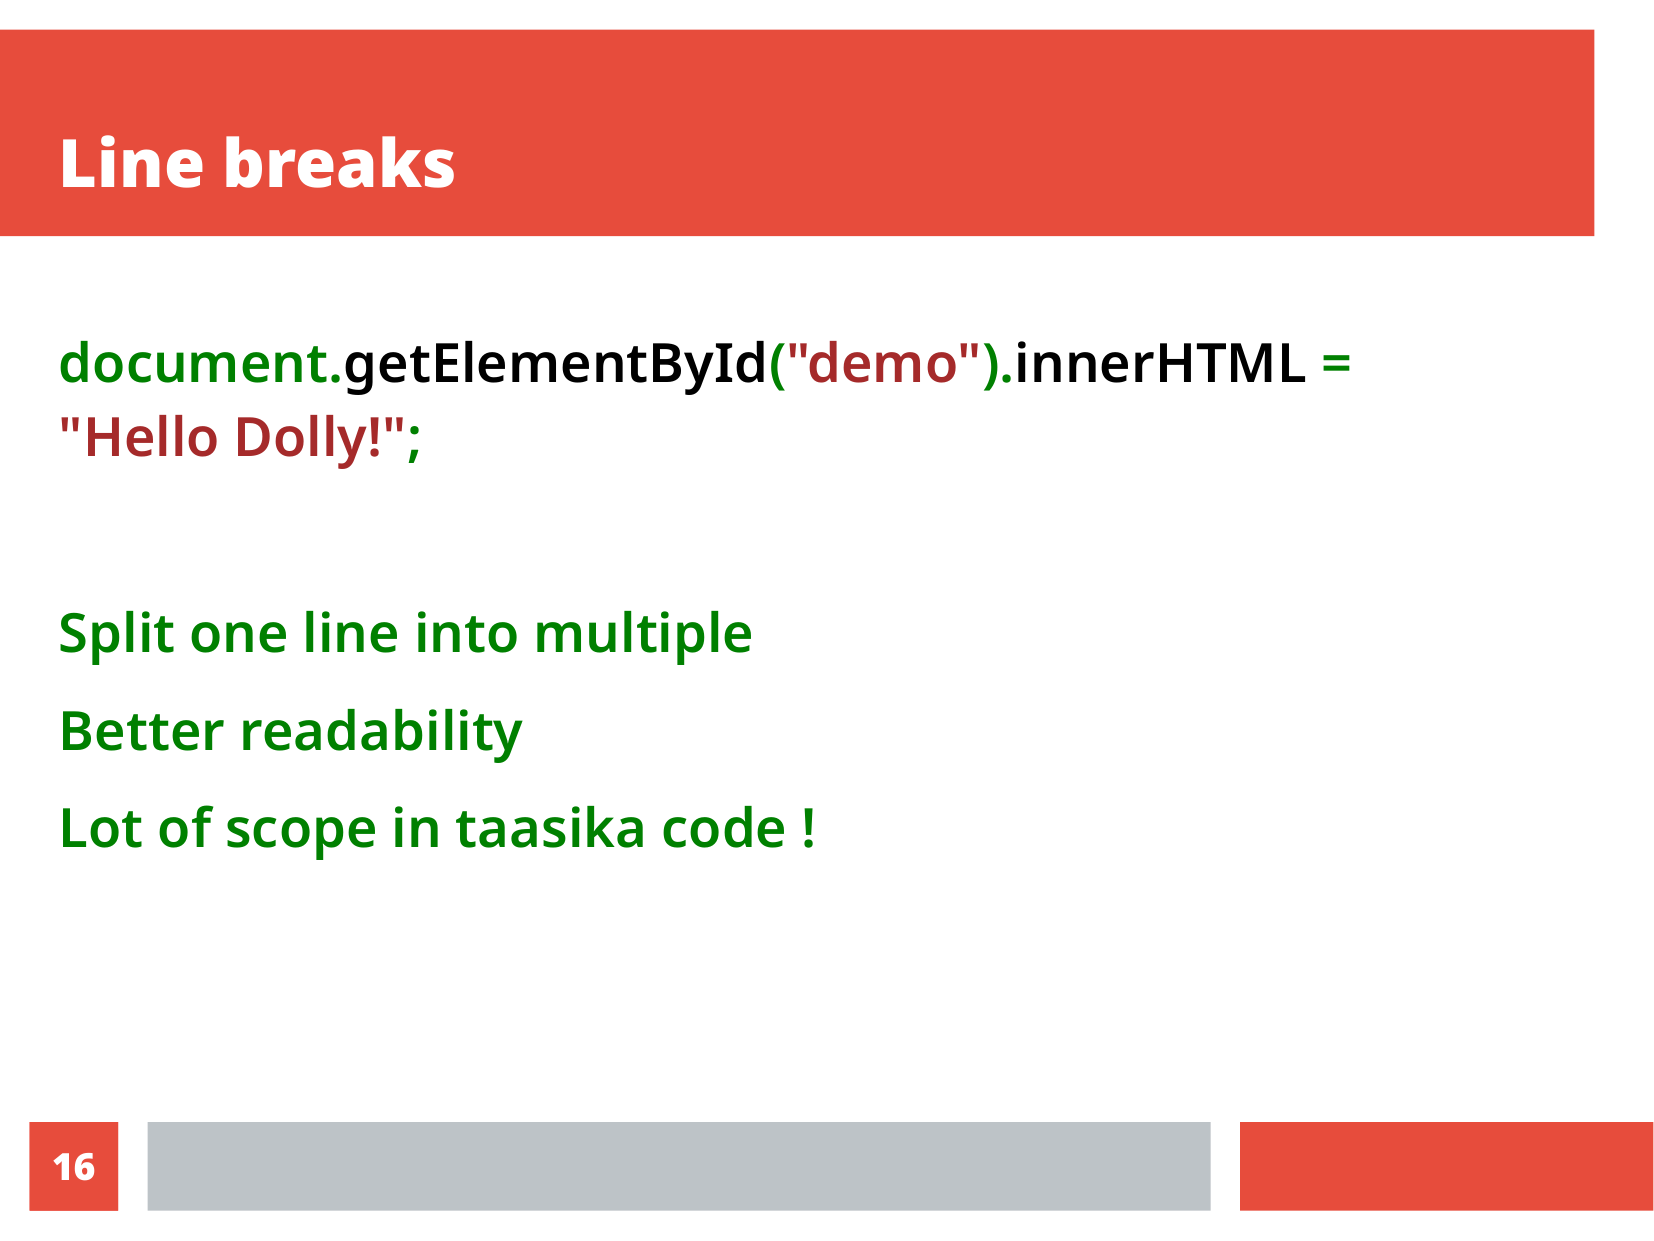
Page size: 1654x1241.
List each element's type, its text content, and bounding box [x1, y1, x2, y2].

list document.getElementById("demo").innerHTML = "Hello Dolly!"; Split one line into multiple Better readability Lot of scope in taasika code ! [59, 324, 1565, 1093]
title Line breaks [59, 59, 1595, 207]
